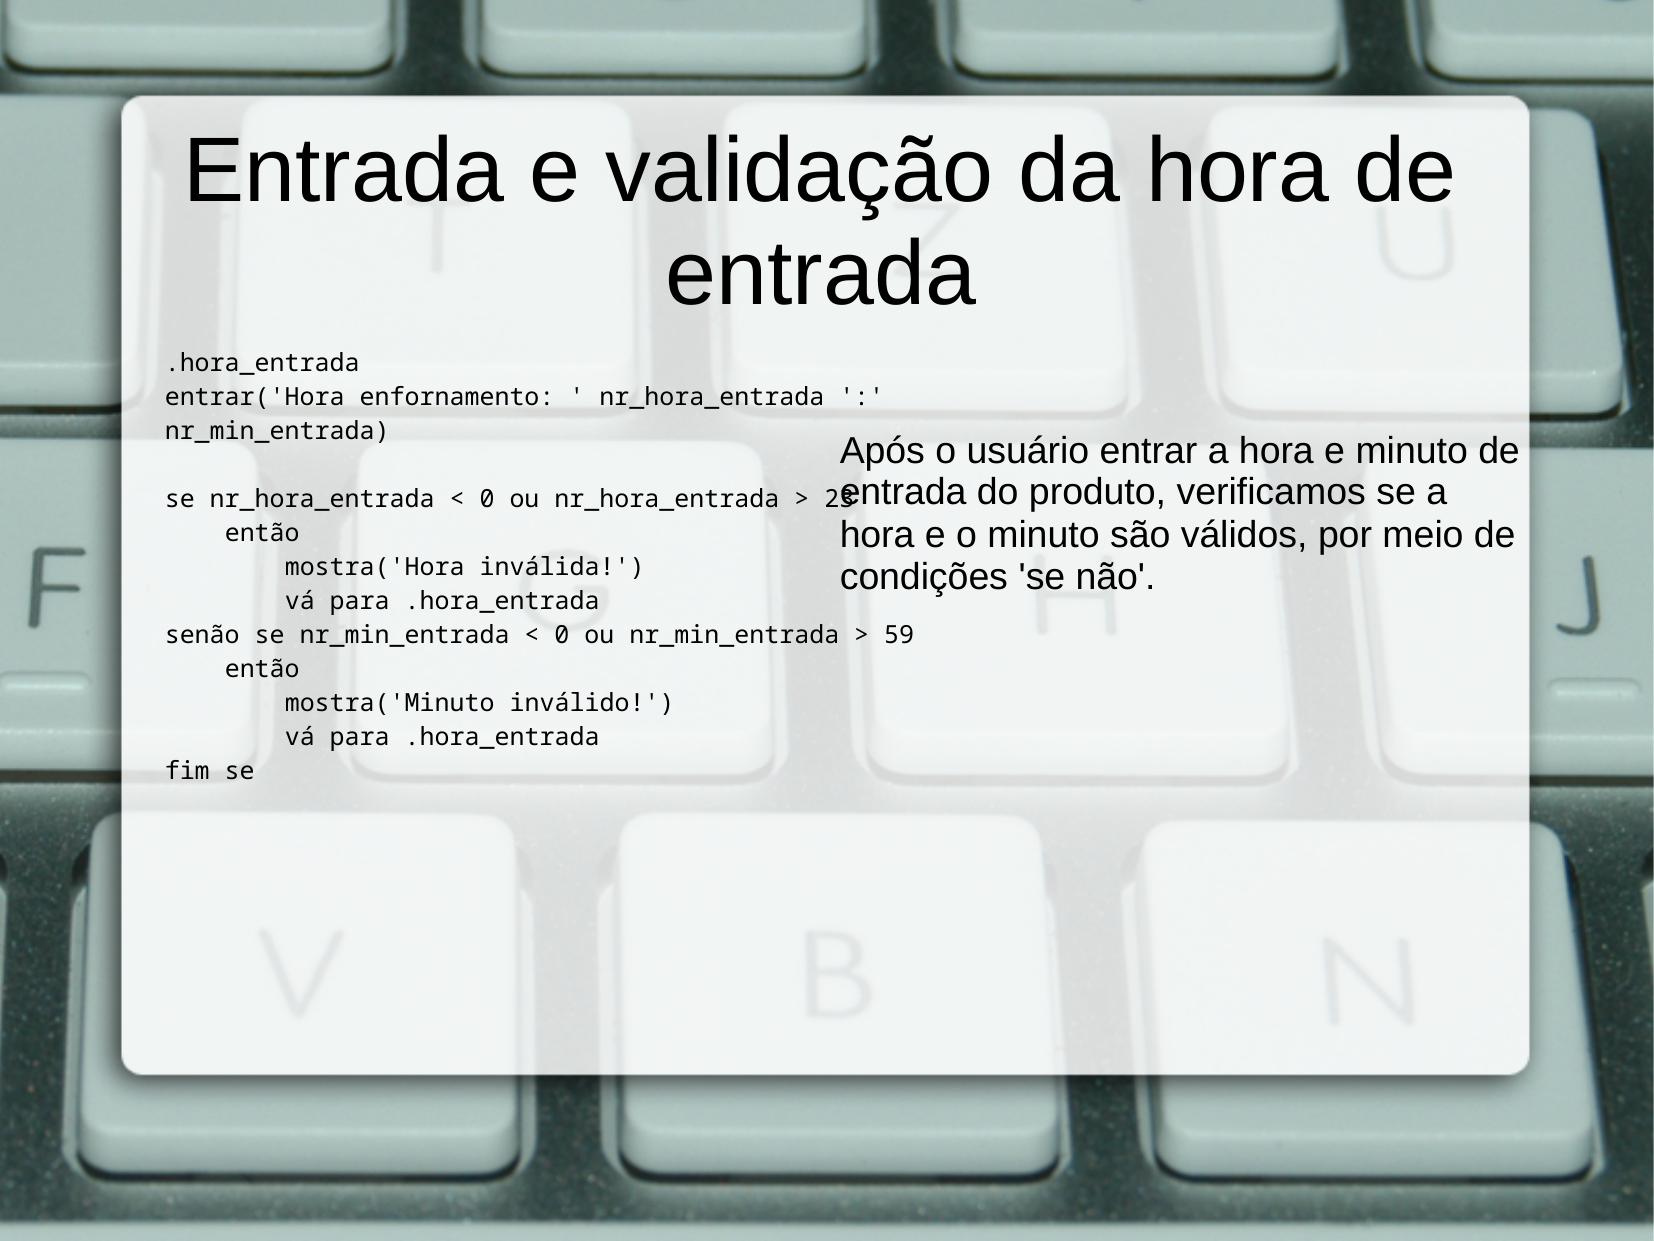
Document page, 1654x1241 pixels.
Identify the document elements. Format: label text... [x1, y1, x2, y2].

text_box Após o usuário entrar a hora e minuto de entrada do produto, verificamos se a hora e o minuto são válidos, por meio de condições 'se não'. [825, 421, 1538, 605]
picture [0, 0, 1654, 1241]
text_box .hora_entrada entrar('Hora enfornamento: ' nr_hora_entrada ':' nr_min_entrada) se nr_hora_entrada < 0 ou nr_hora_entrada > 23 então mostra('Hora inválida!') vá para .hora_entrada senão se nr_min_entrada < 0 ou nr_min_entrada > 59 então mostra('Minuto inválido!') vá para .hora_entrada fim se [150, 337, 1051, 755]
title Entrada e validação da hora de entrada [135, 118, 1506, 324]
